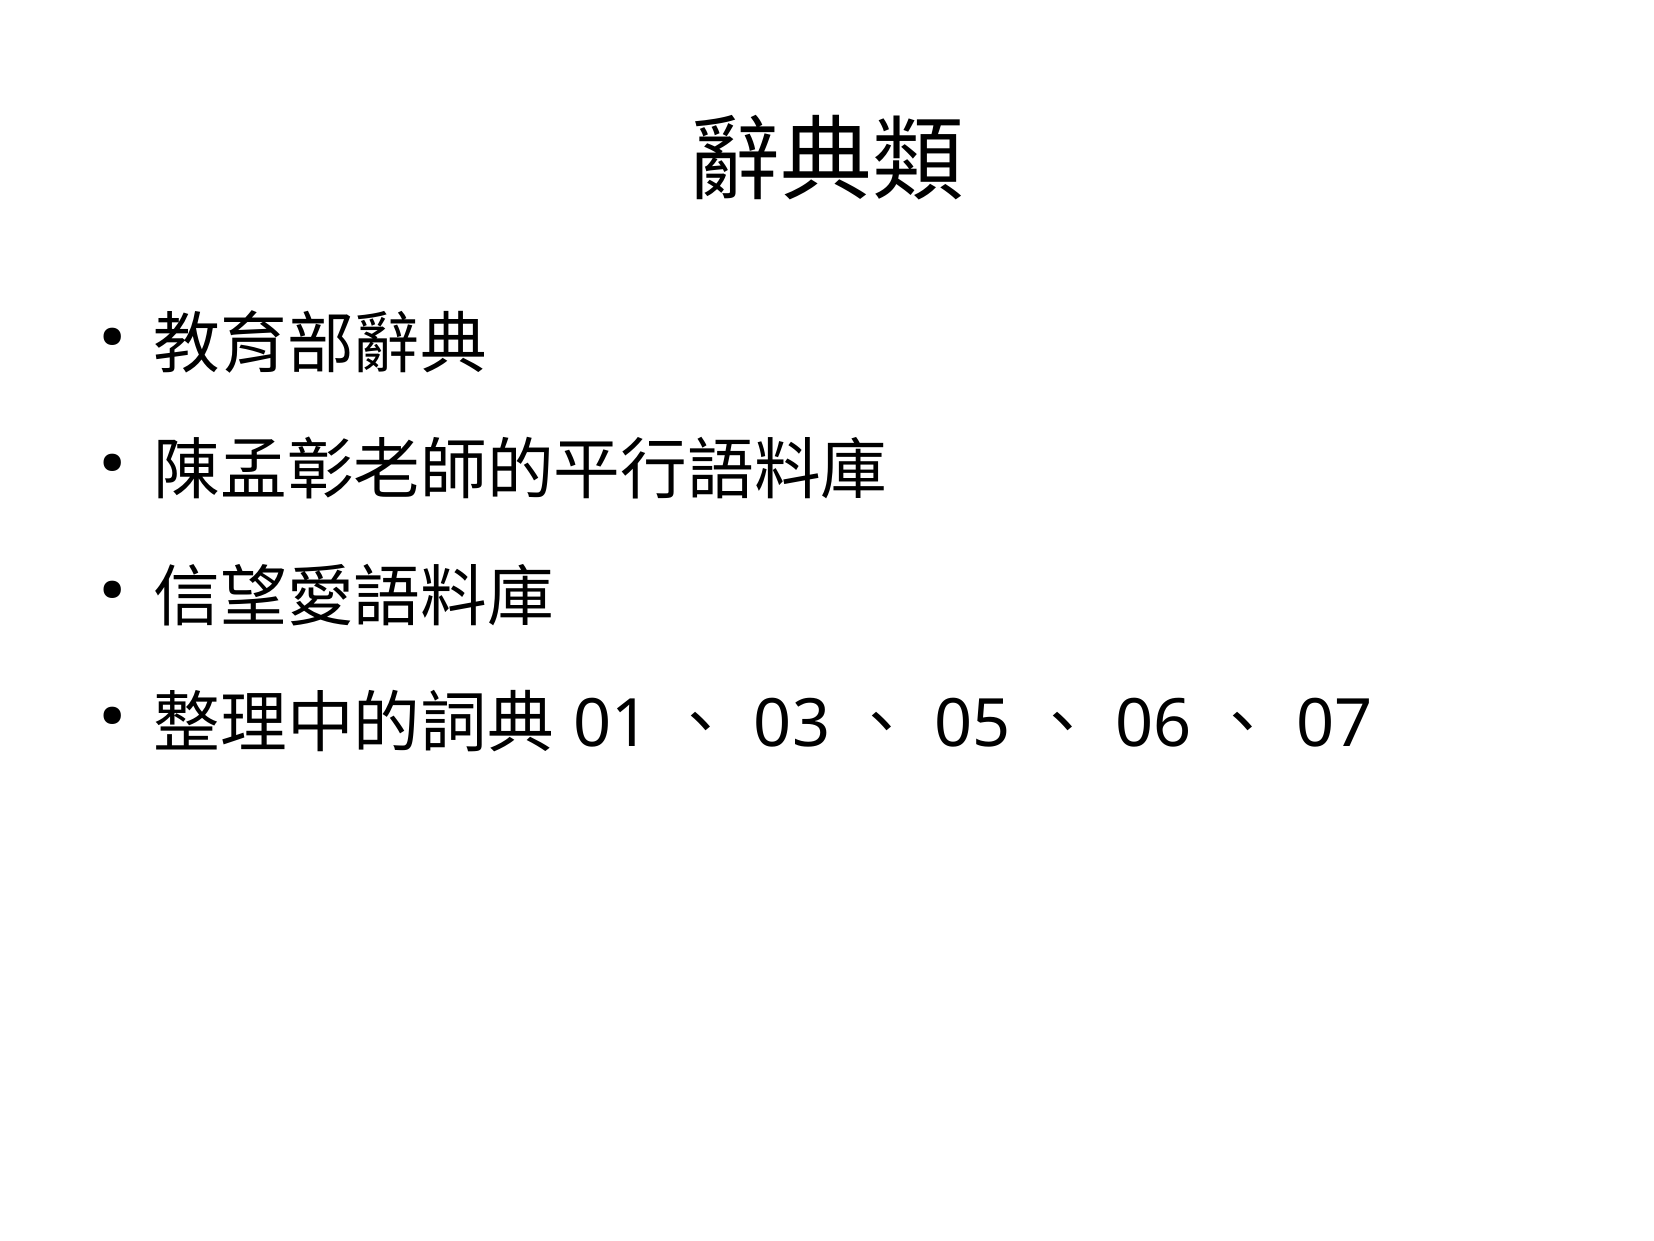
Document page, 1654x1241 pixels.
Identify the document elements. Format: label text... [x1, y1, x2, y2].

title 辭典類 [82, 49, 1571, 257]
list 教育部辭典 陳孟彰老師的平行語料庫 信望愛語料庫 整理中的詞典01、03、05、06、07 [82, 290, 1538, 1010]
